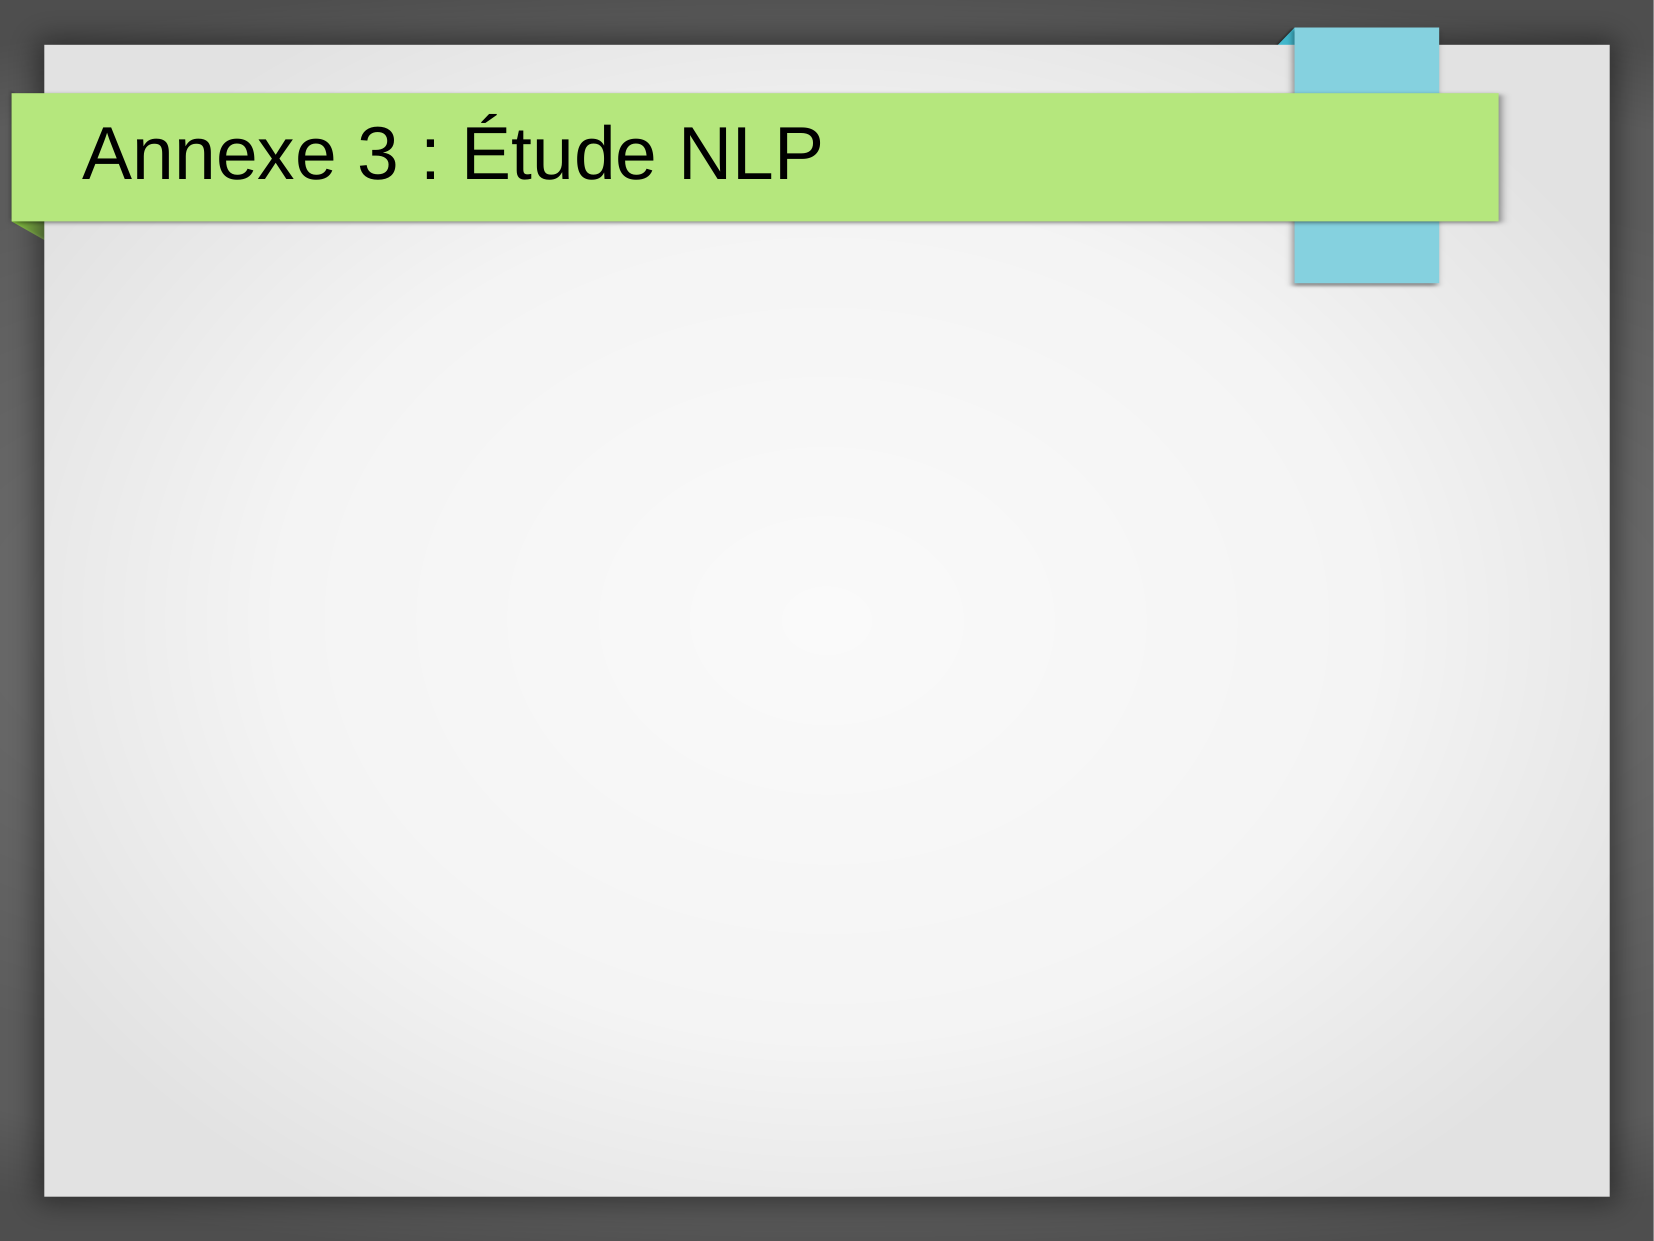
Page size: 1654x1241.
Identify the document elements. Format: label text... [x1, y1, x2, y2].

picture [0, 0, 1654, 1241]
title Annexe 3 : Étude NLP [82, 94, 1477, 213]
